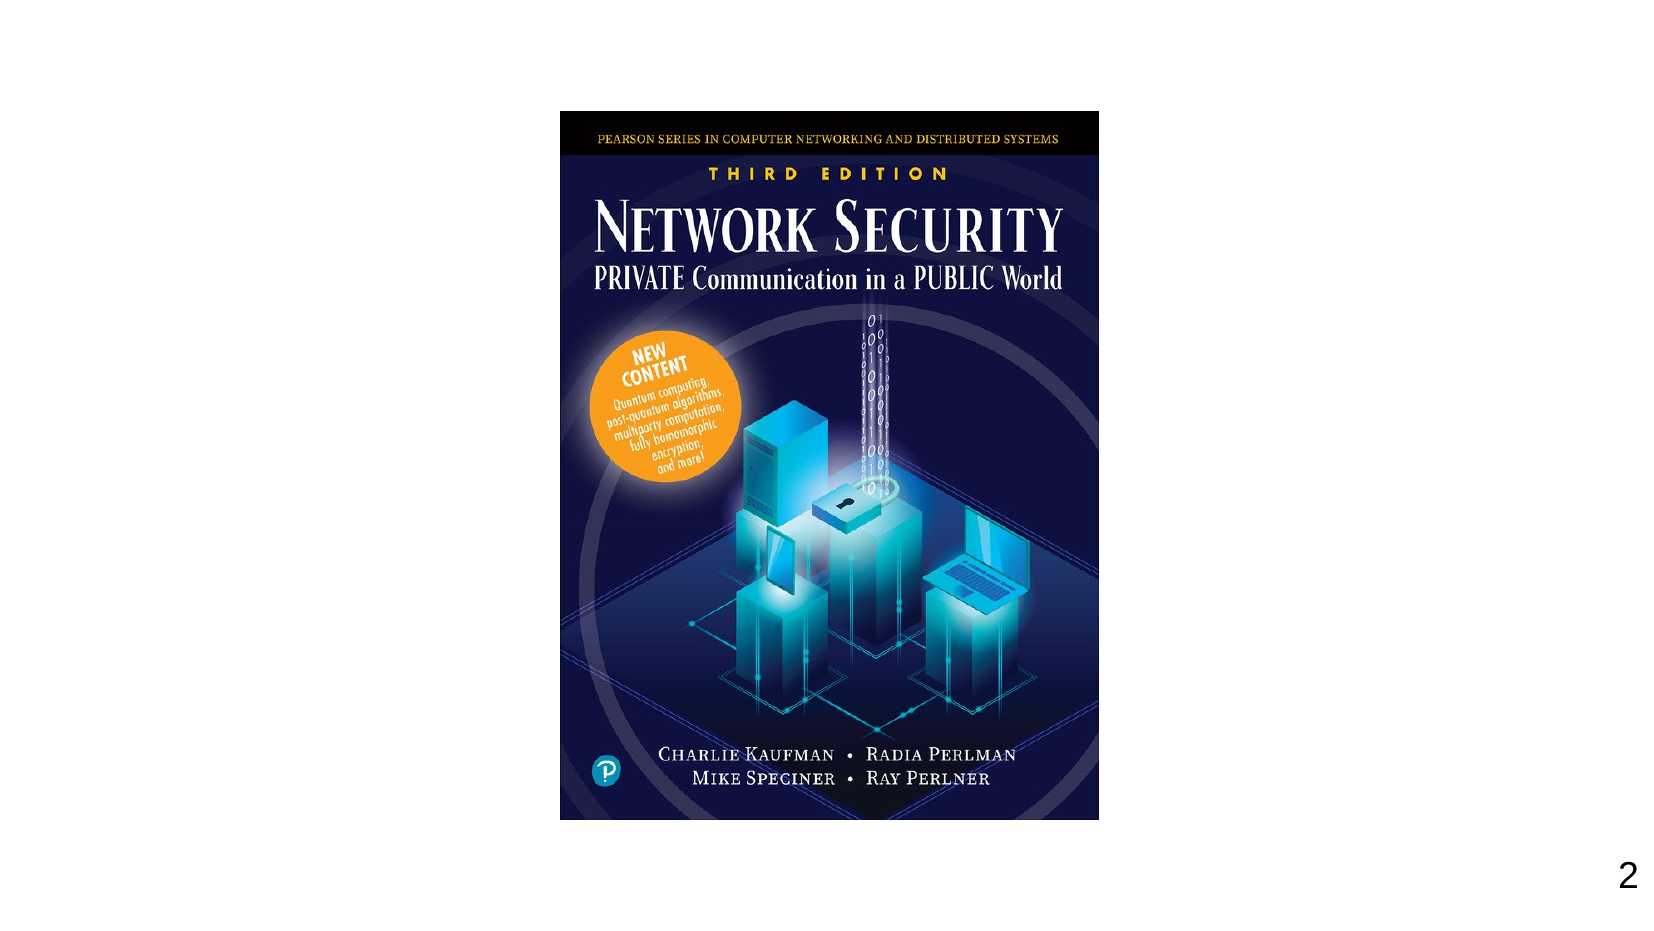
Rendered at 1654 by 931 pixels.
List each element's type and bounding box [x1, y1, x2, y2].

picture [560, 111, 1099, 820]
